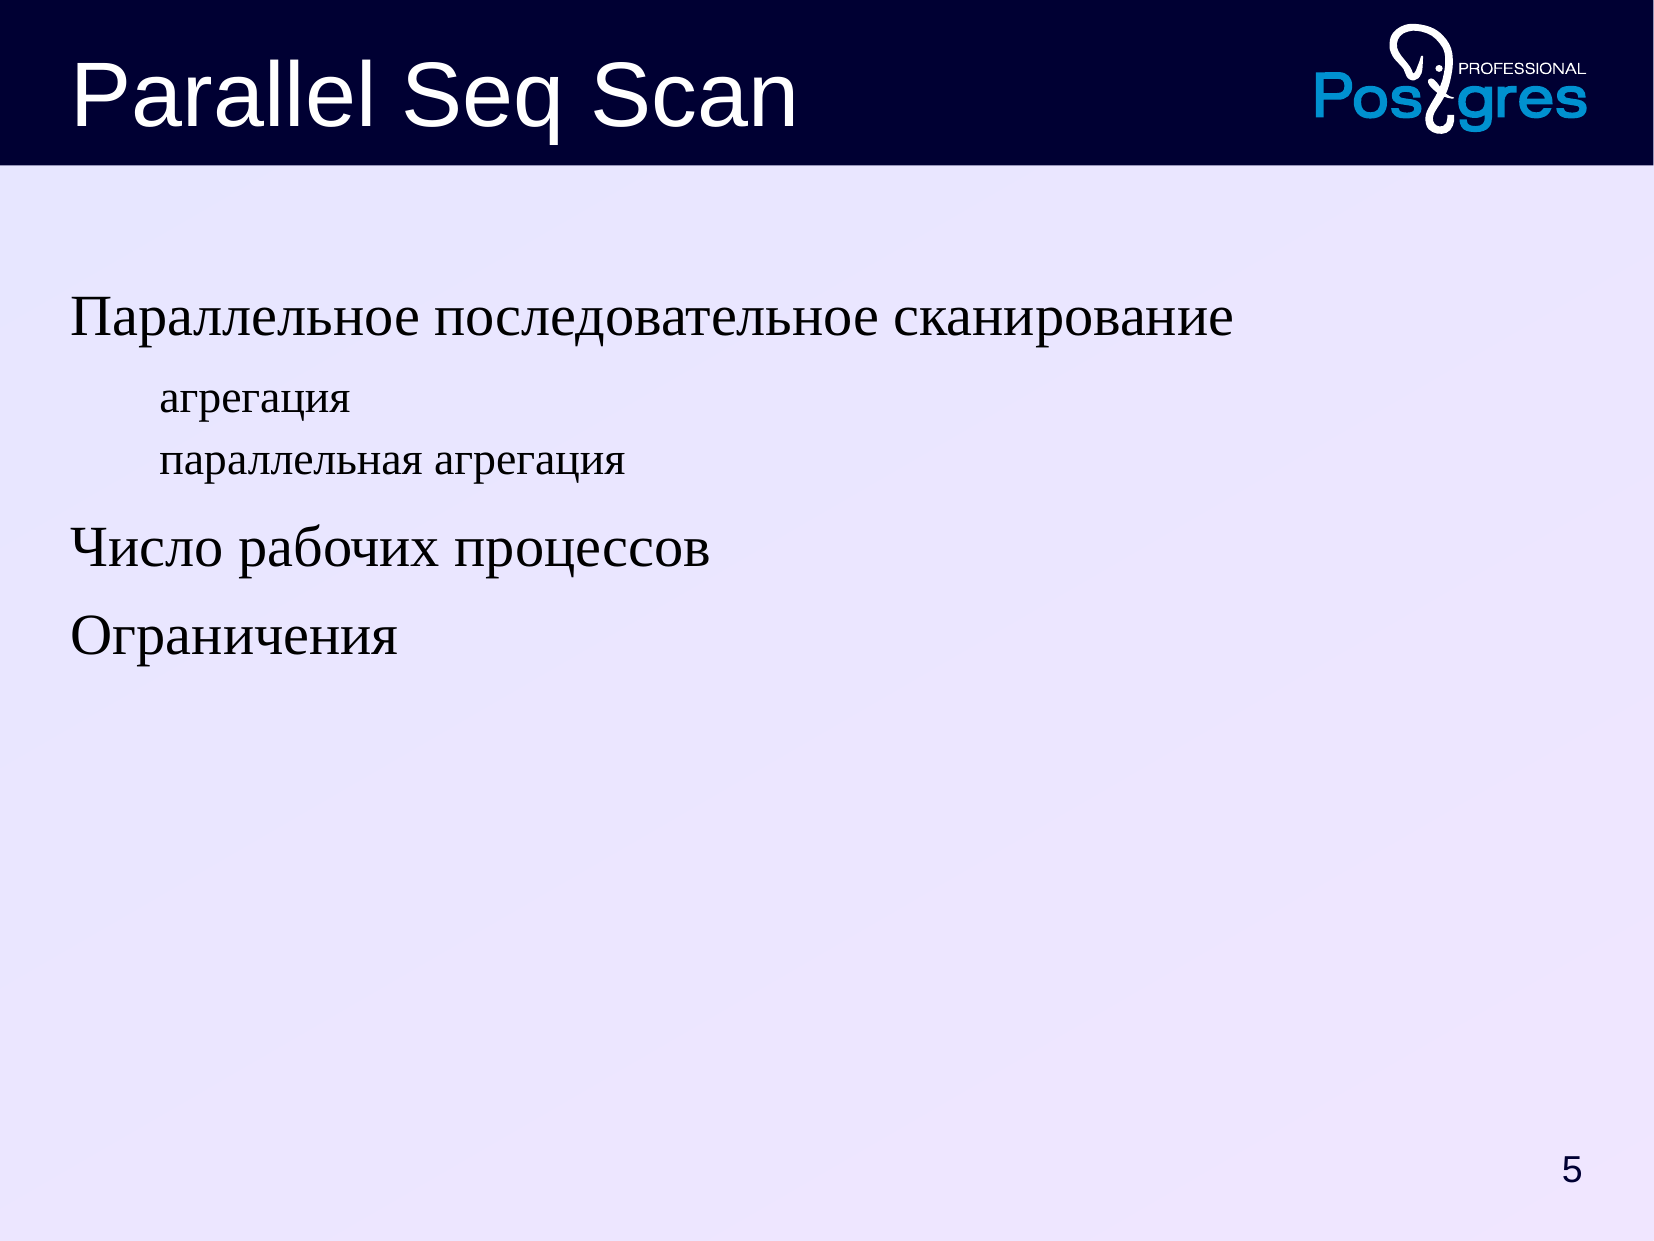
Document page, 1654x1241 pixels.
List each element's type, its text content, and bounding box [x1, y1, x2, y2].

title Parallel Seq Scan [70, 43, 1241, 147]
list Параллельное последовательное сканирование агрегация параллельная агрегация Число рабочих процессов Ограничения [70, 283, 1559, 1003]
